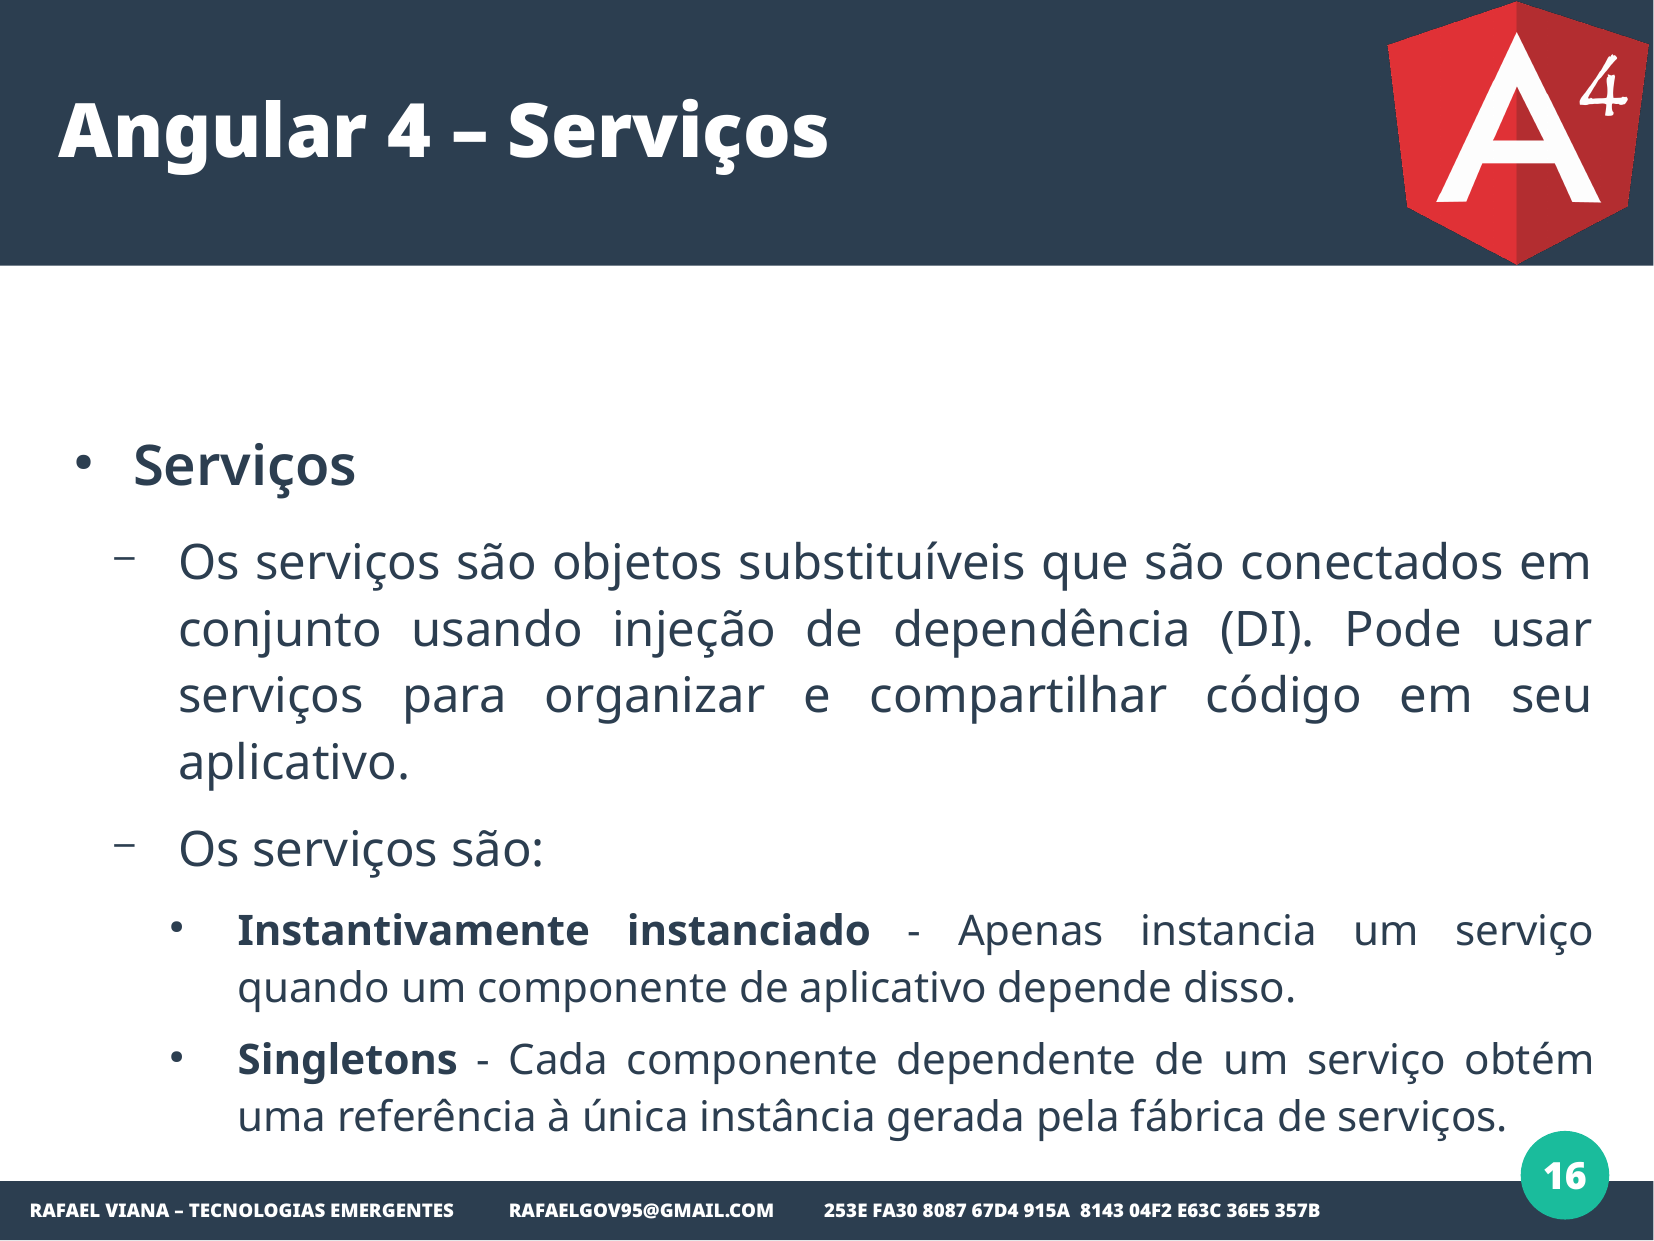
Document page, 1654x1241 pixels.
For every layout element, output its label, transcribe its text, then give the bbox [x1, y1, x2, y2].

title Angular 4 – Serviços [59, 49, 1387, 207]
text_box RAFAEL VIANA – TECNOLOGIAS EMERGENTES RAFAELGOV95@GMAIL.COM 253E FA30 8087 67D4 915A 8143 04F2 E63C 36E5 357B [29, 1181, 1654, 1241]
picture [1387, 0, 1654, 266]
list Serviços Os serviços são objetos substituíveis que são conectados em conjunto usando injeção de dependência (DI). Pode usar serviços para organizar e compartilhar código em seu aplicativo. Os serviços são: Instantivamente instanciado - Apenas instancia um serviço quando um componente de aplicativo depende disso. Singletons - Cada componente dependente de um serviço obtém uma referência à única instância gerada pela fábrica de serviços. [59, 324, 1595, 1152]
